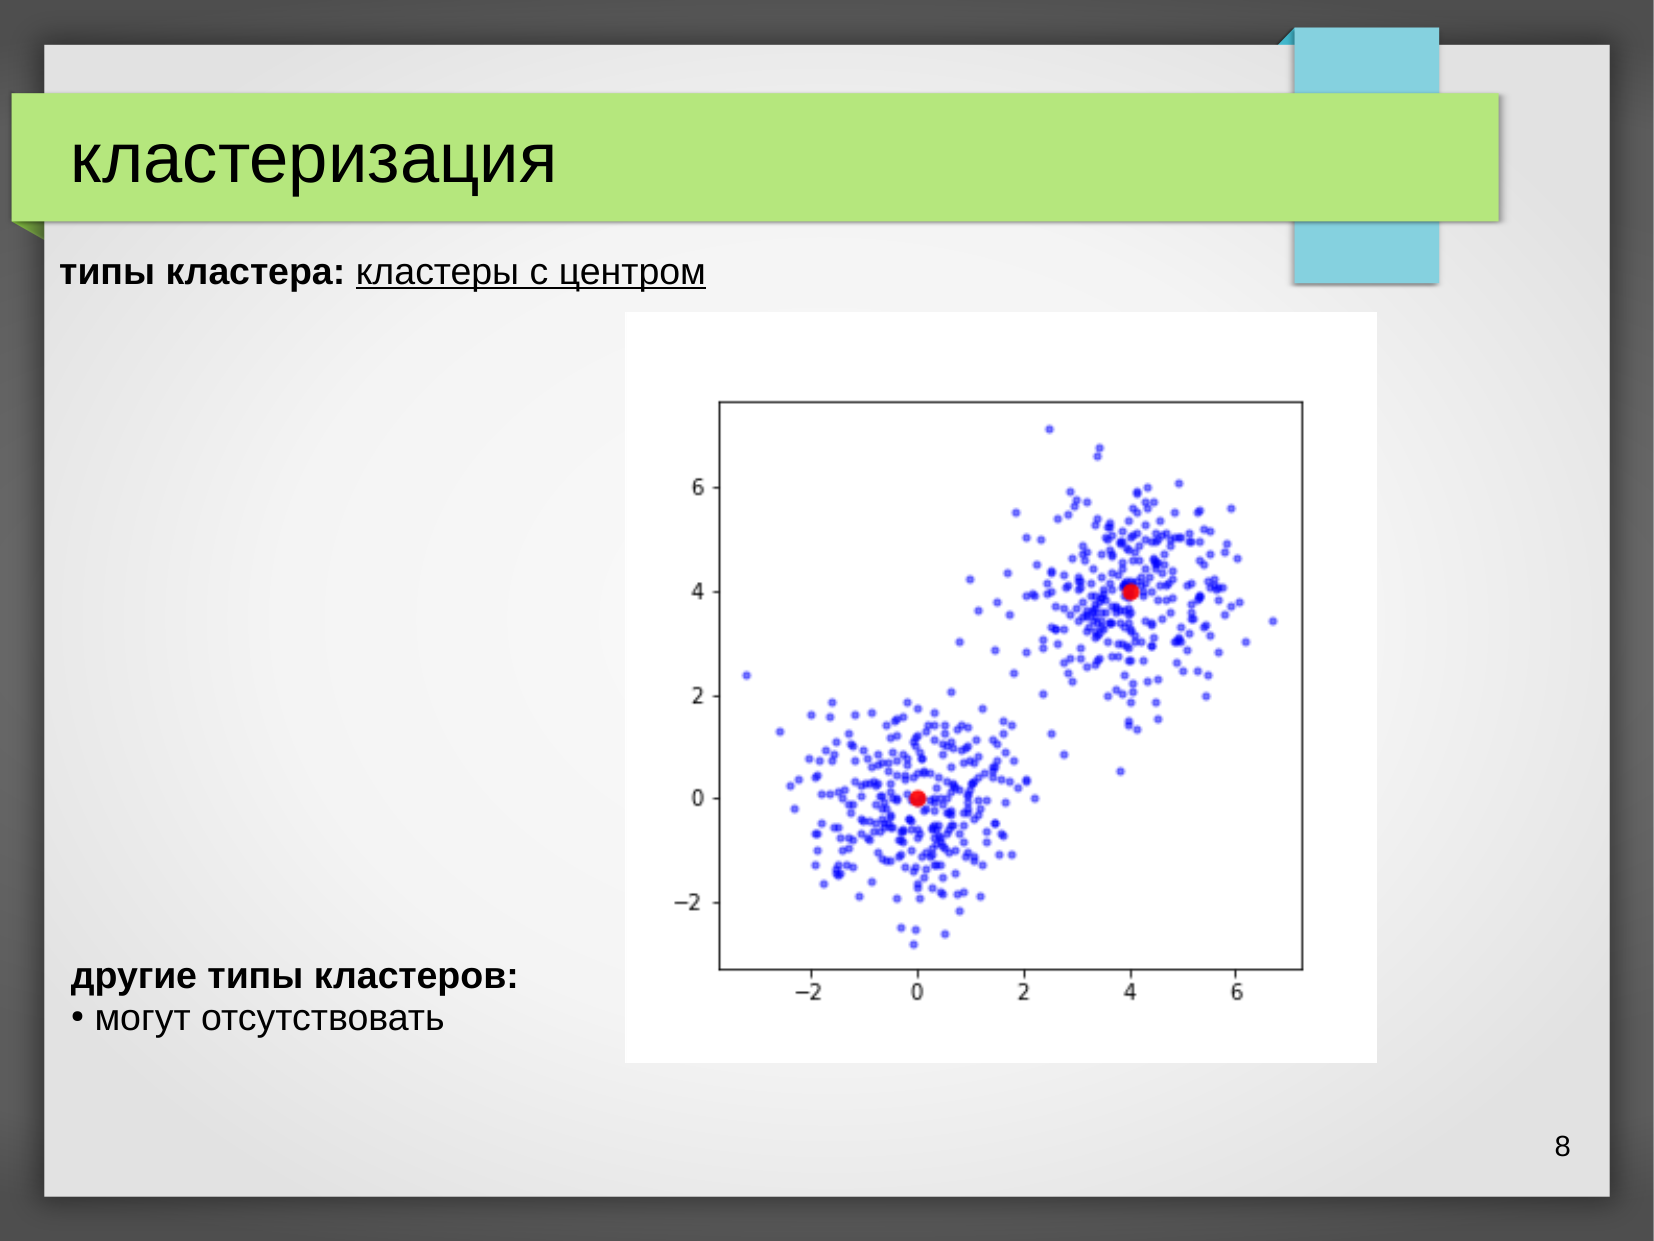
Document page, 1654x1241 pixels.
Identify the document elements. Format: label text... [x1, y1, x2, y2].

text_box другие типы кластеров: могут отсутствовать [70, 942, 532, 1093]
subtitle типы кластера: кластеры с центром [59, 248, 898, 296]
title кластеризация [70, 118, 1205, 199]
picture [0, 0, 1654, 1241]
